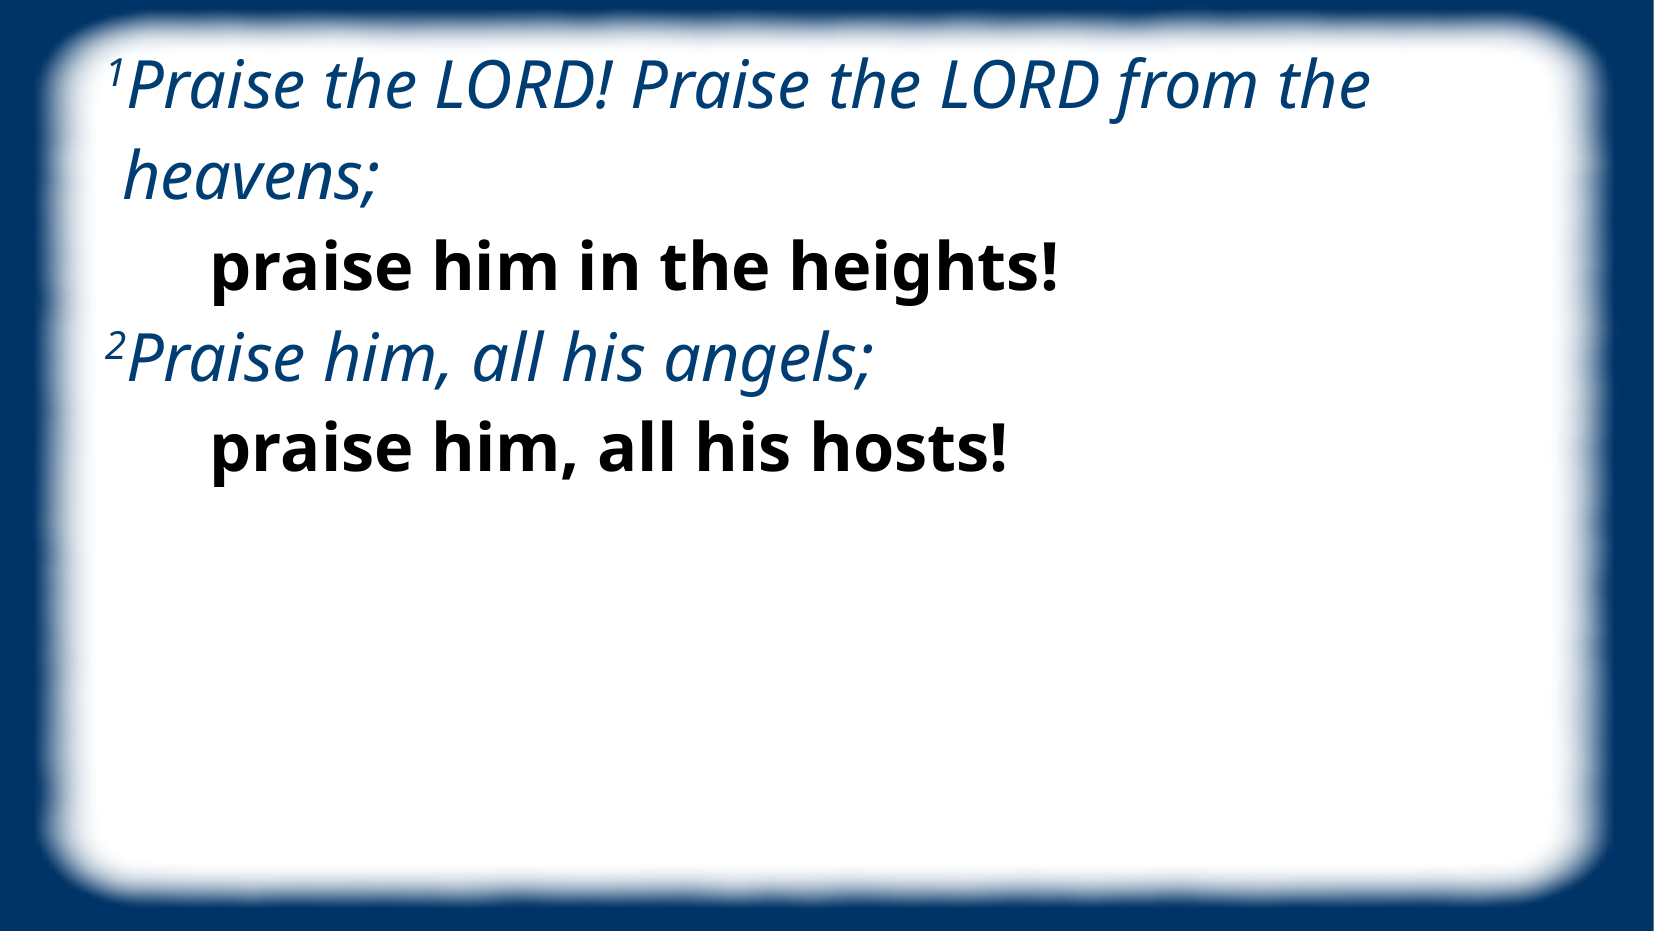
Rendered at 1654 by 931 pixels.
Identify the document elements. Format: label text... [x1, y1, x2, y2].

picture [0, 0, 1654, 931]
text_box 1Praise the LORD! Praise the LORD from the heavens; praise him in the heights! 2Praise him, all his angels; praise him, all his hosts! [90, 30, 1576, 489]
